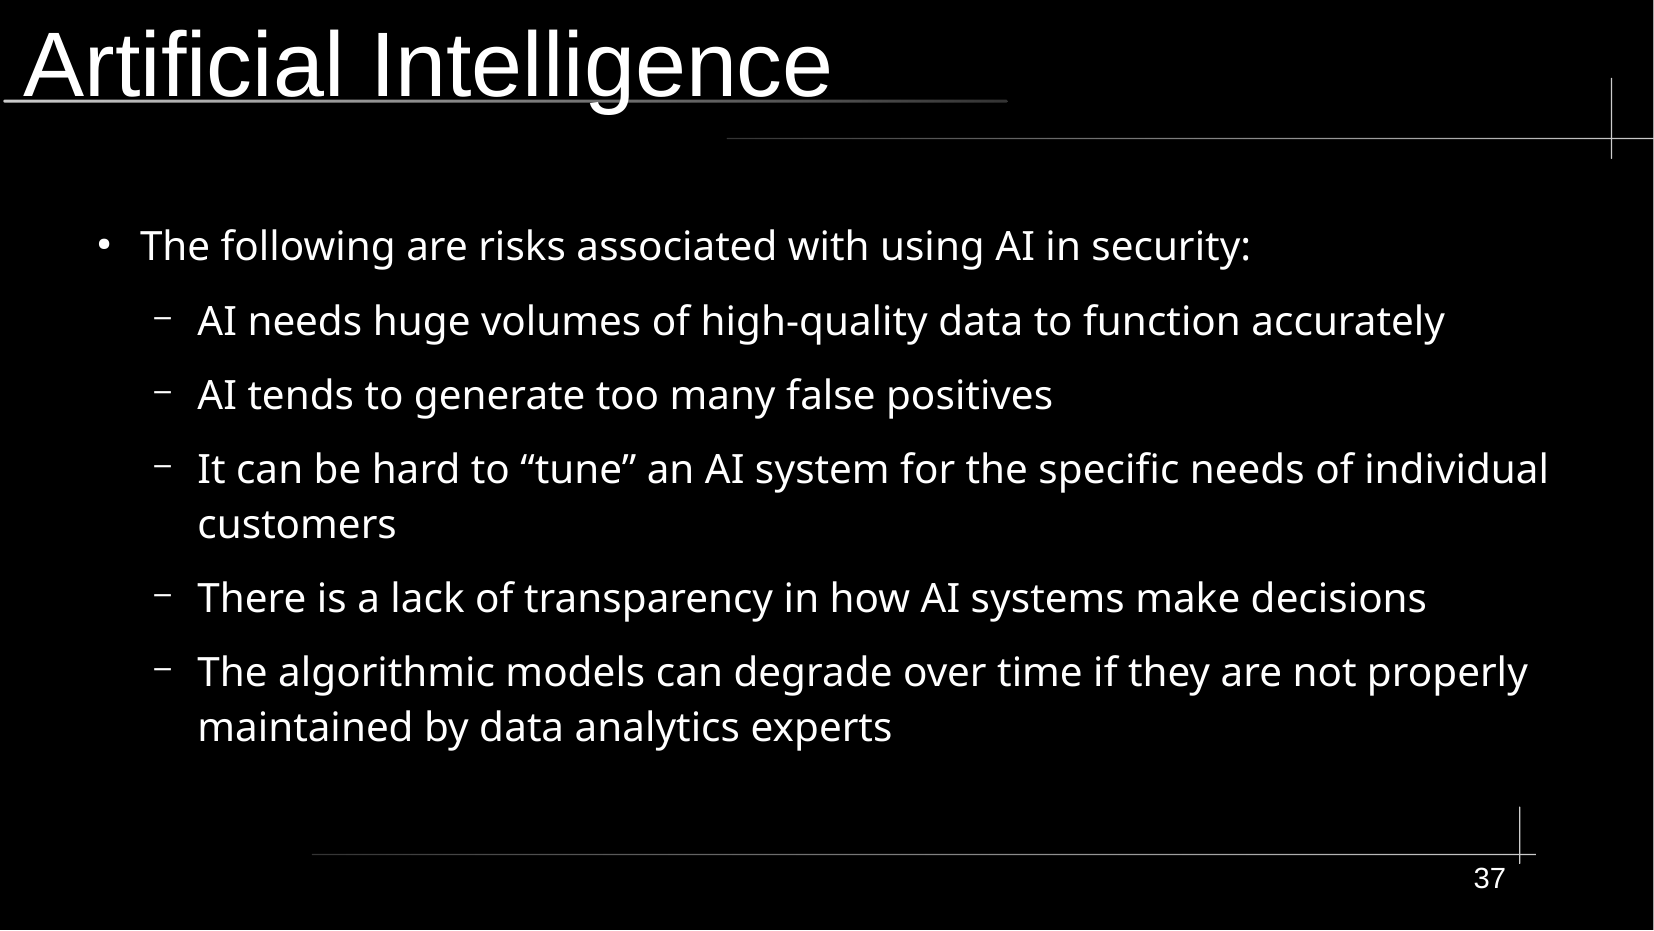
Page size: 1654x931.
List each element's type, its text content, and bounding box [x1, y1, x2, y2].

list The following are risks associated with using AI in security: AI needs huge volumes of high-quality data to function accurately AI tends to generate too many false positives It can be hard to “tune” an AI system for the specific needs of individual customers There is a lack of transparency in how AI systems make decisions The algorithmic models can degrade over time if they are not properly maintained by data analytics experts [82, 217, 1571, 758]
title Artificial Intelligence [23, 11, 1589, 119]
